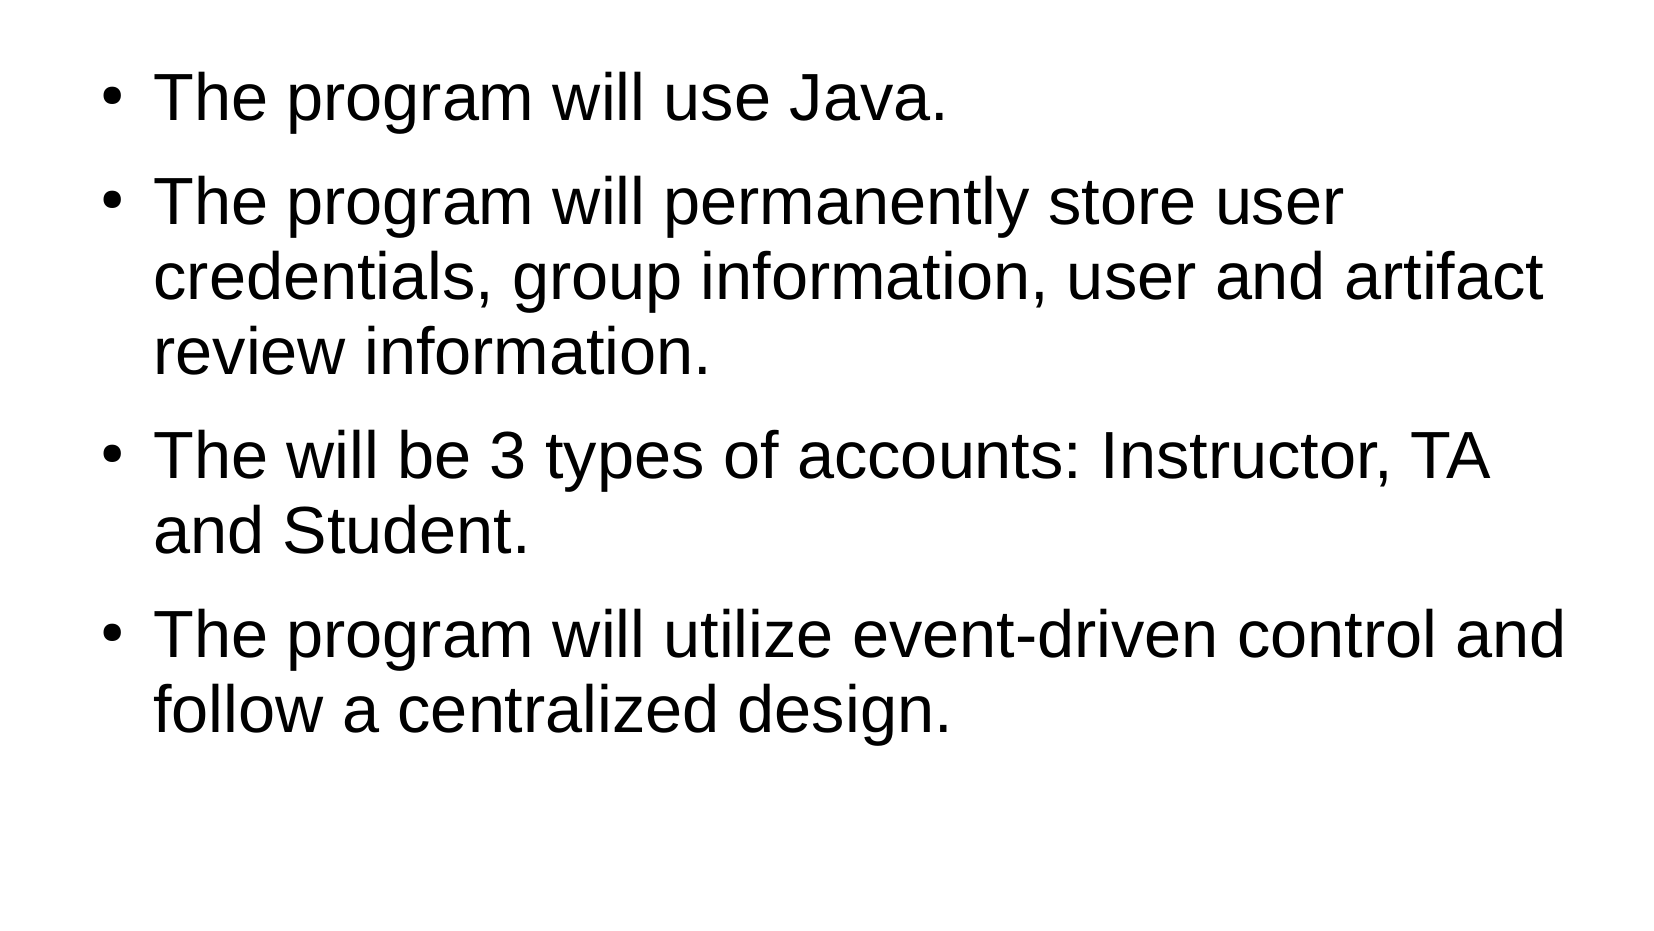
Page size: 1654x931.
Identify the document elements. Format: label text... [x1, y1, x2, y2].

list The program will use Java. The program will permanently store user credentials, group information, user and artifact review information. The will be 3 types of accounts: Instructor, TA and Student. The program will utilize event-driven control and follow a centralized design. [82, 60, 1571, 758]
